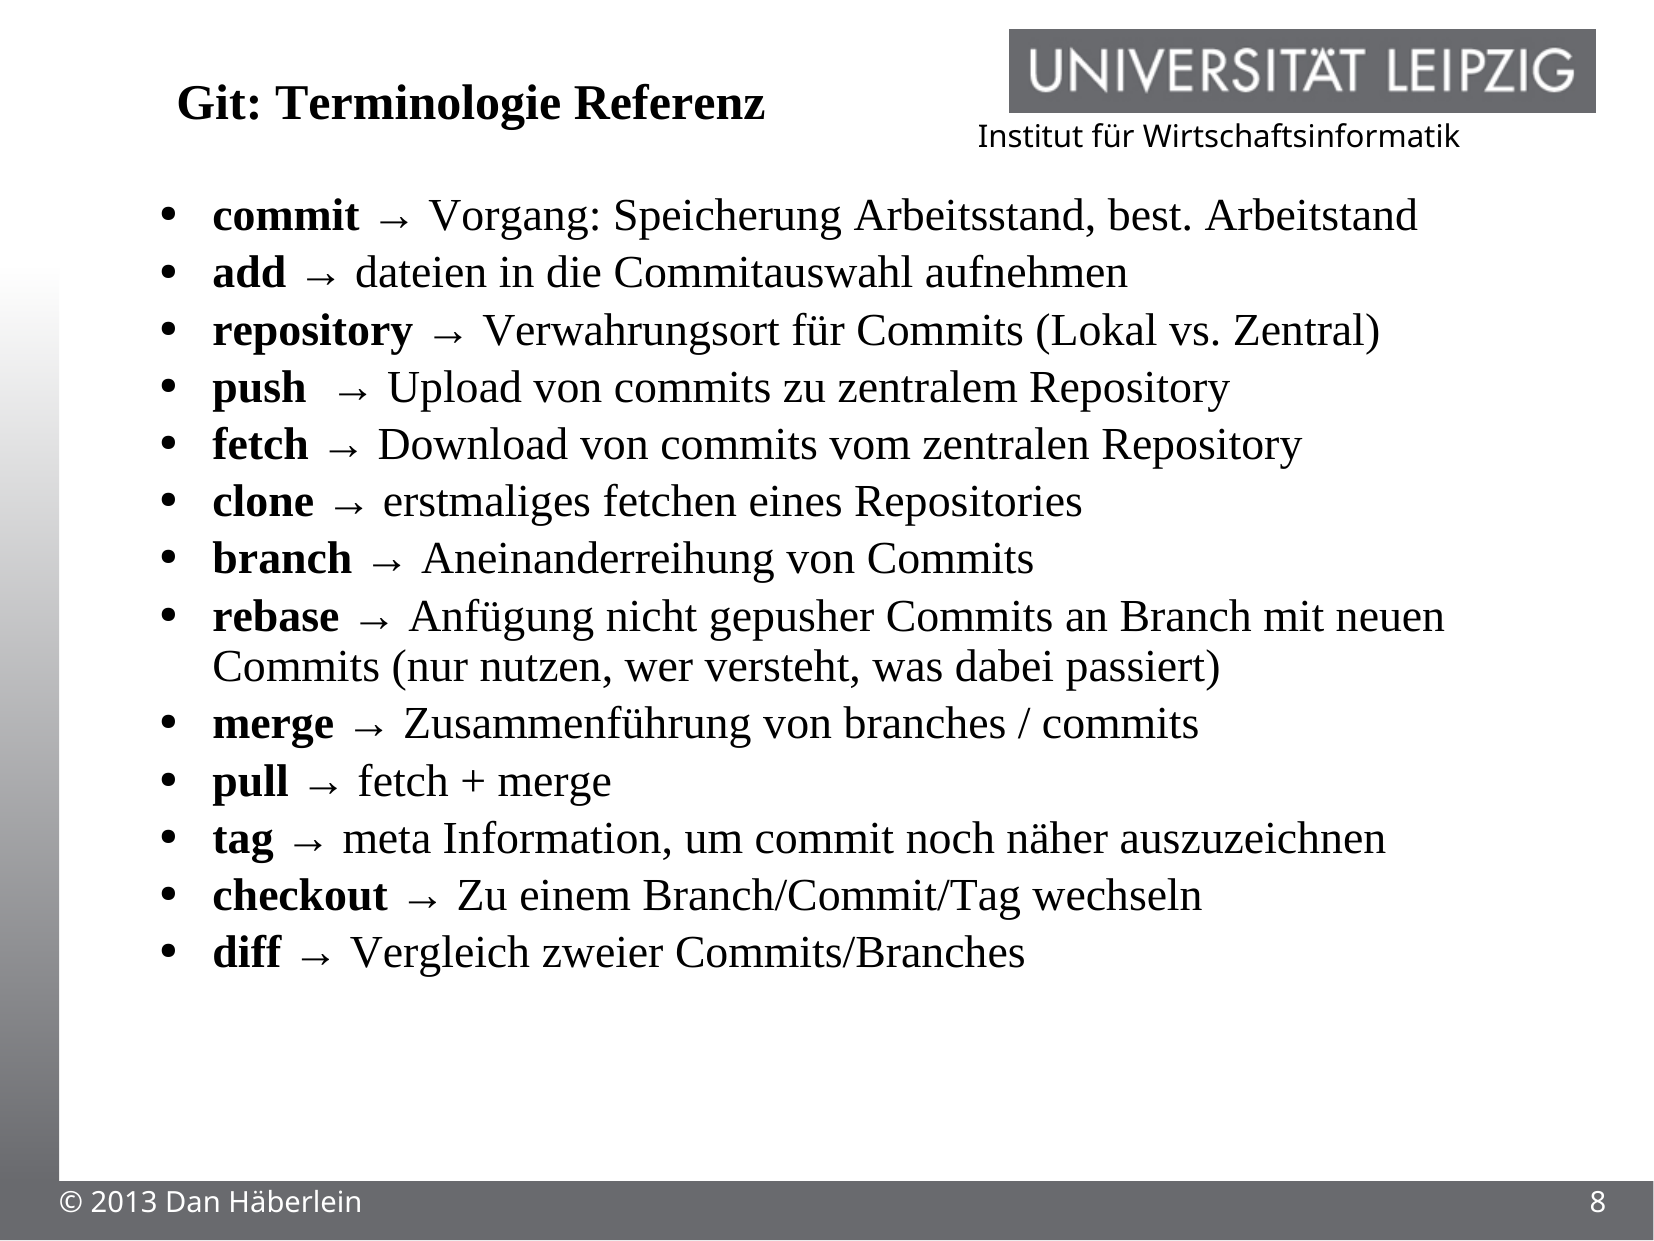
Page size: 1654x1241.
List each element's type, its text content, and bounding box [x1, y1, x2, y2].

picture [1009, 29, 1596, 113]
title Git: Terminologie Referenz [158, 40, 1576, 165]
list commit → Vorgang: Speicherung Arbeitsstand, best. Arbeitstand add → dateien in die Commitauswahl aufnehmen repository → Verwahrungsort für Commits (Lokal vs. Zentral) push → Upload von commits zu zentralem Repository fetch → Download von commits vom zentralen Repository clone → erstmaliges fetchen eines Repositories branch → Aneinanderreihung von Commits rebase → Anfügung nicht gepusher Commits an Branch mit neuen Commits (nur nutzen, wer versteht, was dabei passiert) merge → Zusammenführung von branches / commits pull → fetch + merge tag → meta Information, um commit noch näher auszuzeichnen checkout → Zu einem Branch/Commit/Tag wechseln diff → Vergleich zweier Commits/Branches [141, 132, 1559, 978]
